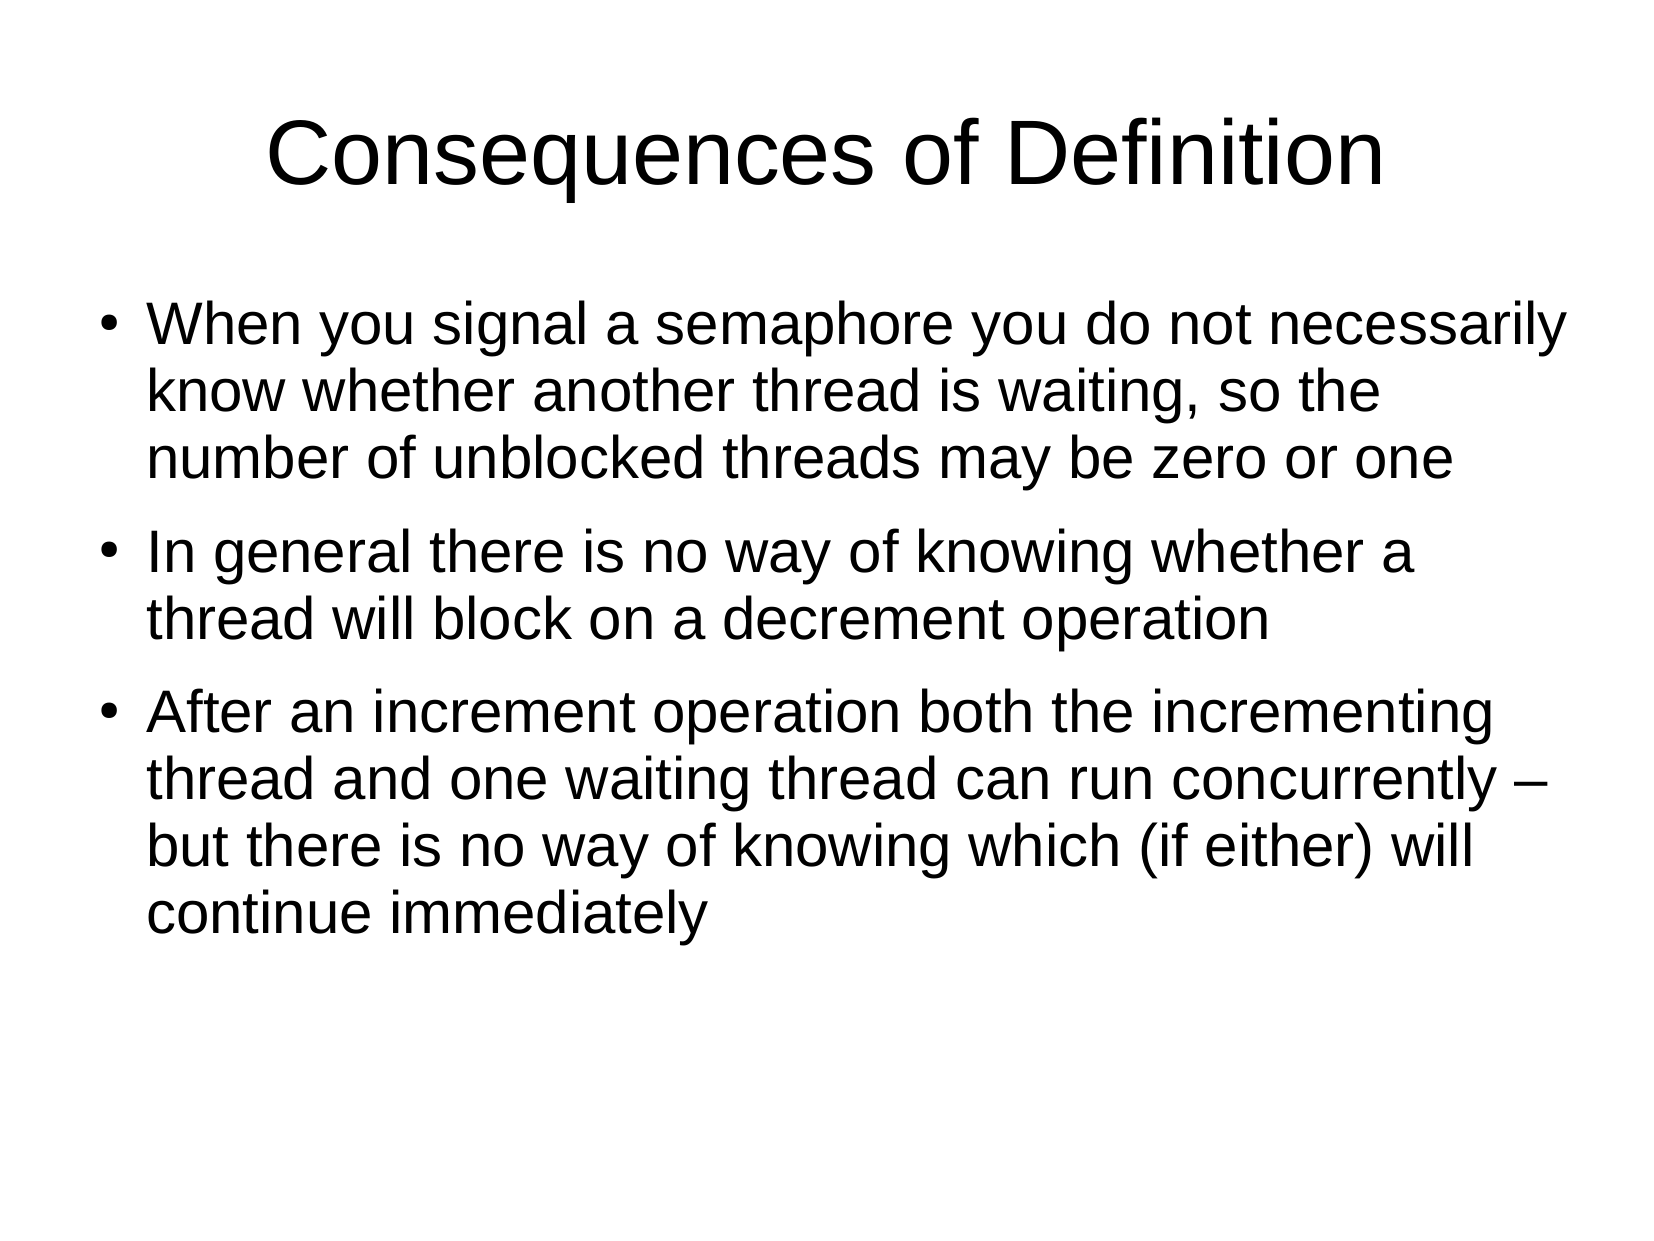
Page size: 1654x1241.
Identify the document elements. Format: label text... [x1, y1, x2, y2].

list When you signal a semaphore you do not necessarily know whether another thread is waiting, so the number of unblocked threads may be zero or one In general there is no way of knowing whether a thread will block on a decrement operation After an increment operation both the incrementing thread and one waiting thread can run concurrently – but there is no way of knowing which (if either) will continue immediately [82, 290, 1571, 1010]
title Consequences of Definition [82, 49, 1571, 257]
